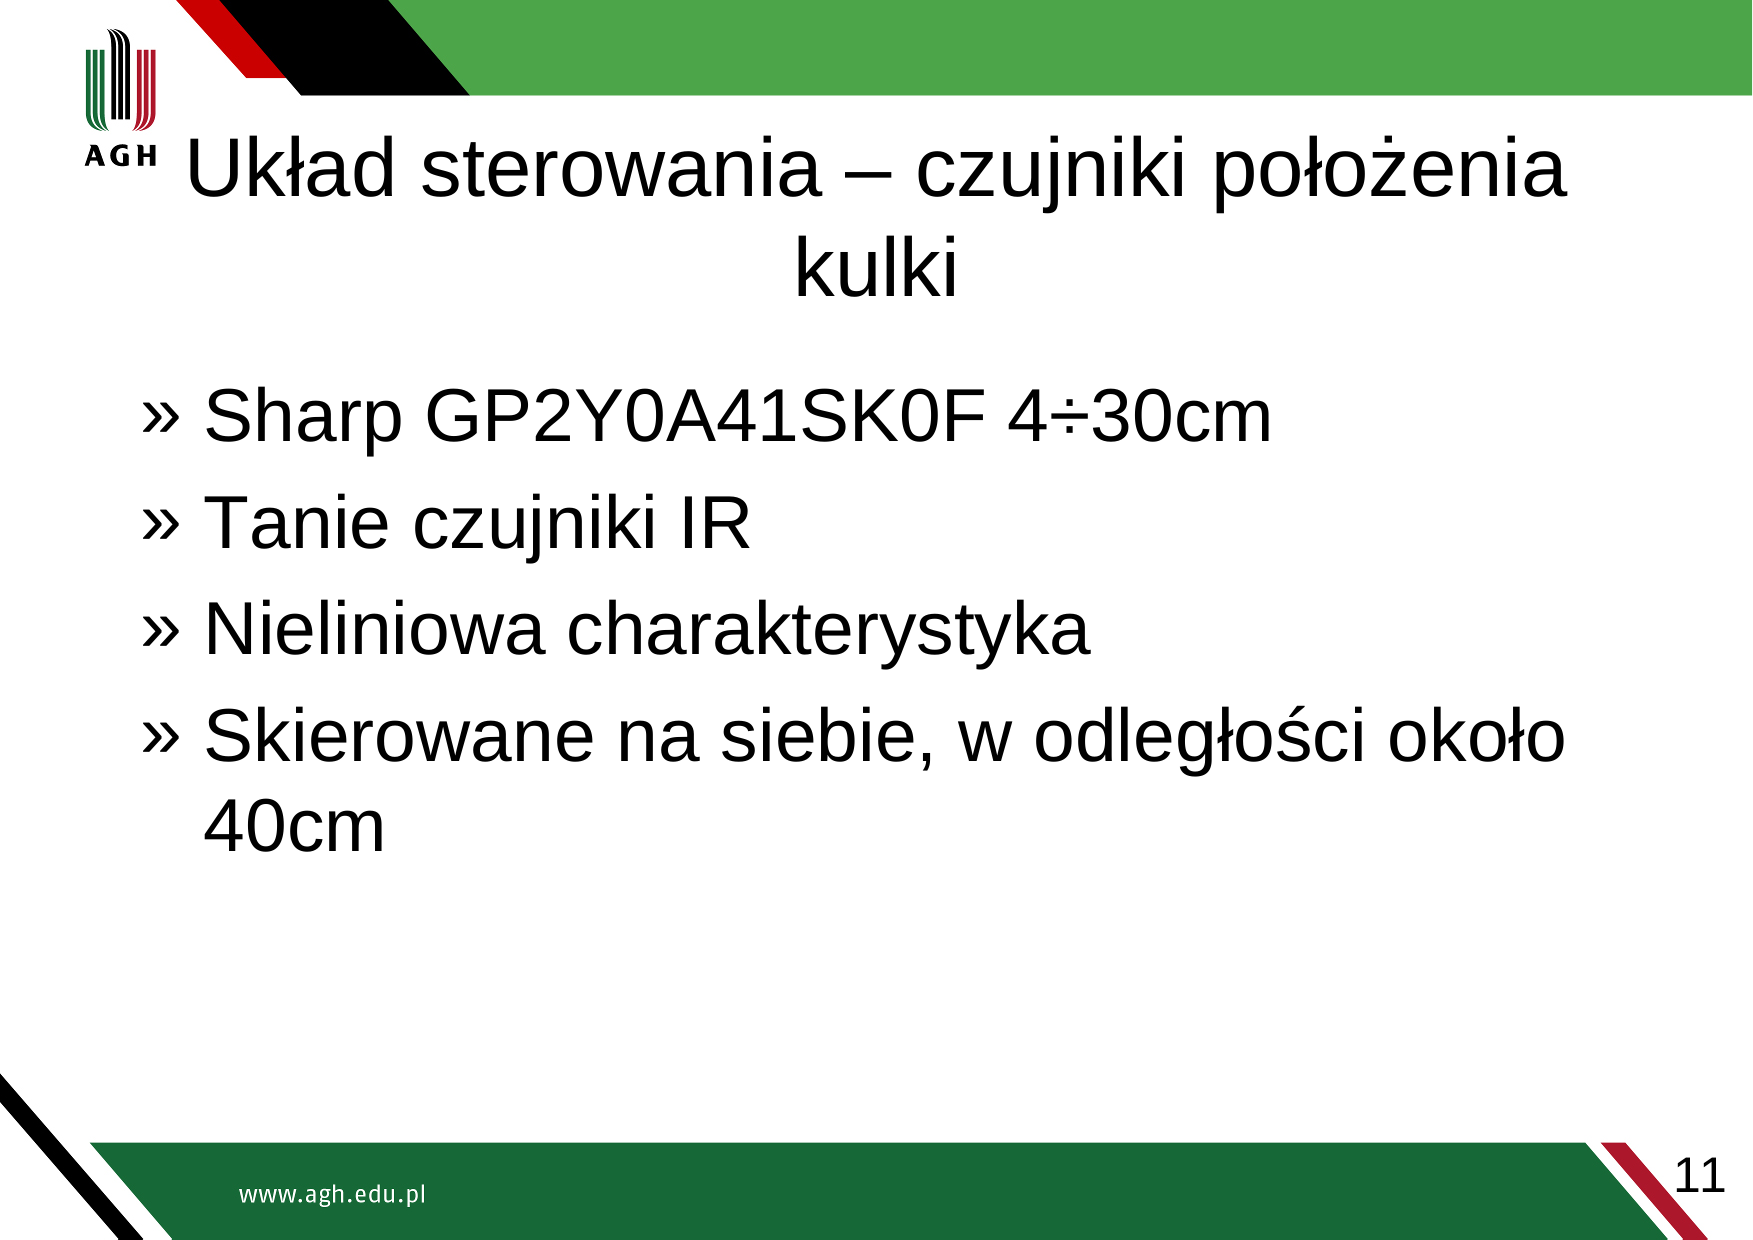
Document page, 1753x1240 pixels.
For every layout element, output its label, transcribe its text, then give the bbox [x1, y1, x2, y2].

title Układ sterowania – czujniki położenia kulki [131, 105, 1622, 323]
picture [0, 0, 1753, 1240]
list Sharp GP2Y0A41SK0F 4÷30cm Tanie czujniki IR Nieliniowa charakterystyka Skierowane na siebie, w odległości około 40cm [131, 358, 1622, 1103]
